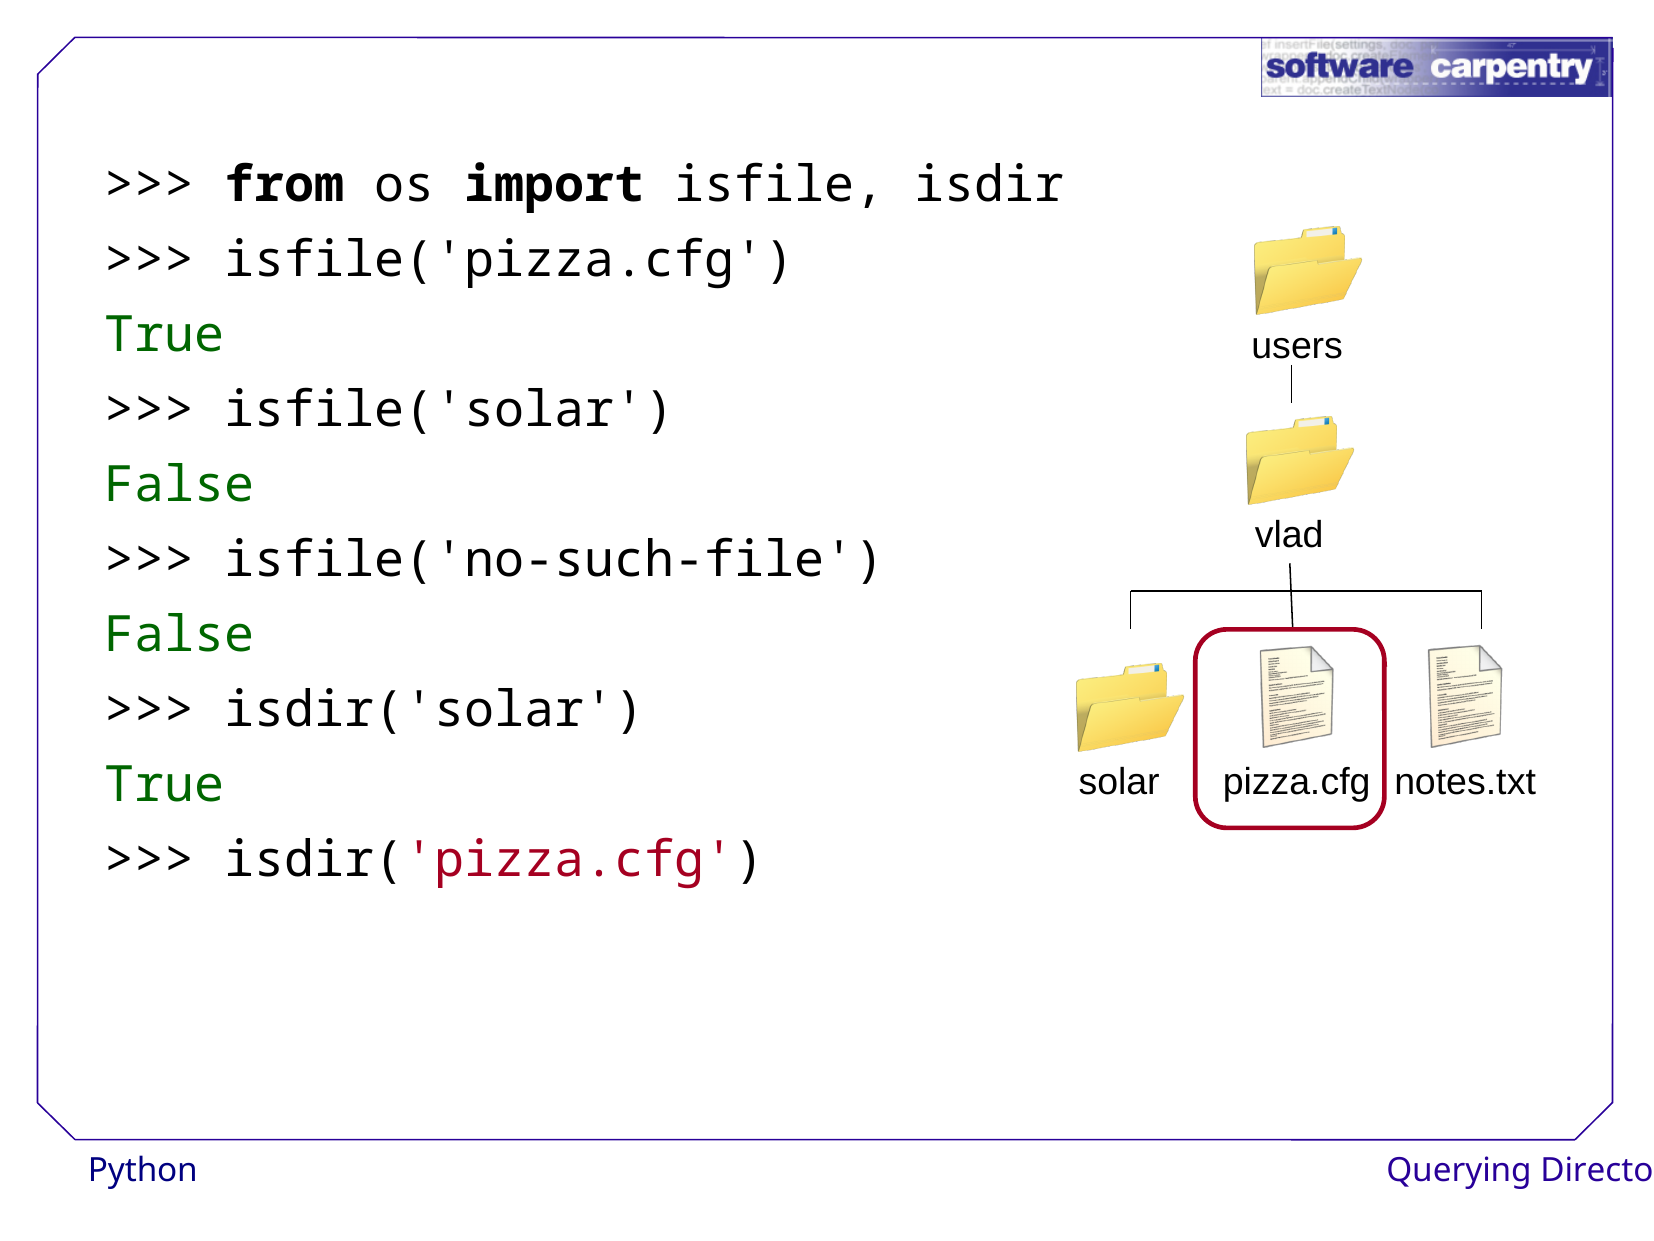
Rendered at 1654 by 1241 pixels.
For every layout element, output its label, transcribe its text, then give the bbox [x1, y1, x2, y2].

picture [1408, 638, 1523, 753]
text_box users [1236, 316, 1358, 375]
text_box notes.txt [1384, 753, 1552, 811]
picture [1250, 212, 1366, 328]
text_box vlad [1240, 506, 1339, 564]
picture [1242, 402, 1358, 518]
text_box pizza.cfg [1208, 753, 1379, 811]
text_box >>> from os import isfile, isdir >>> isfile('pizza.cfg') True >>> isfile('solar') False >>> isfile('no-such-file') False >>> isdir('solar') True >>> isdir('pizza.cfg') [1198, 632, 1382, 825]
text_box solar [1063, 753, 1175, 811]
picture [1261, 39, 1613, 97]
picture [1240, 639, 1354, 753]
text_box >>> from os import isfile, isdir >>> isfile('pizza.cfg') True >>> isfile('solar') False >>> isfile('no-such-file') False >>> isdir('solar') True >>> isdir('pizza.cfg') [89, 128, 1512, 1037]
picture [1072, 649, 1188, 765]
